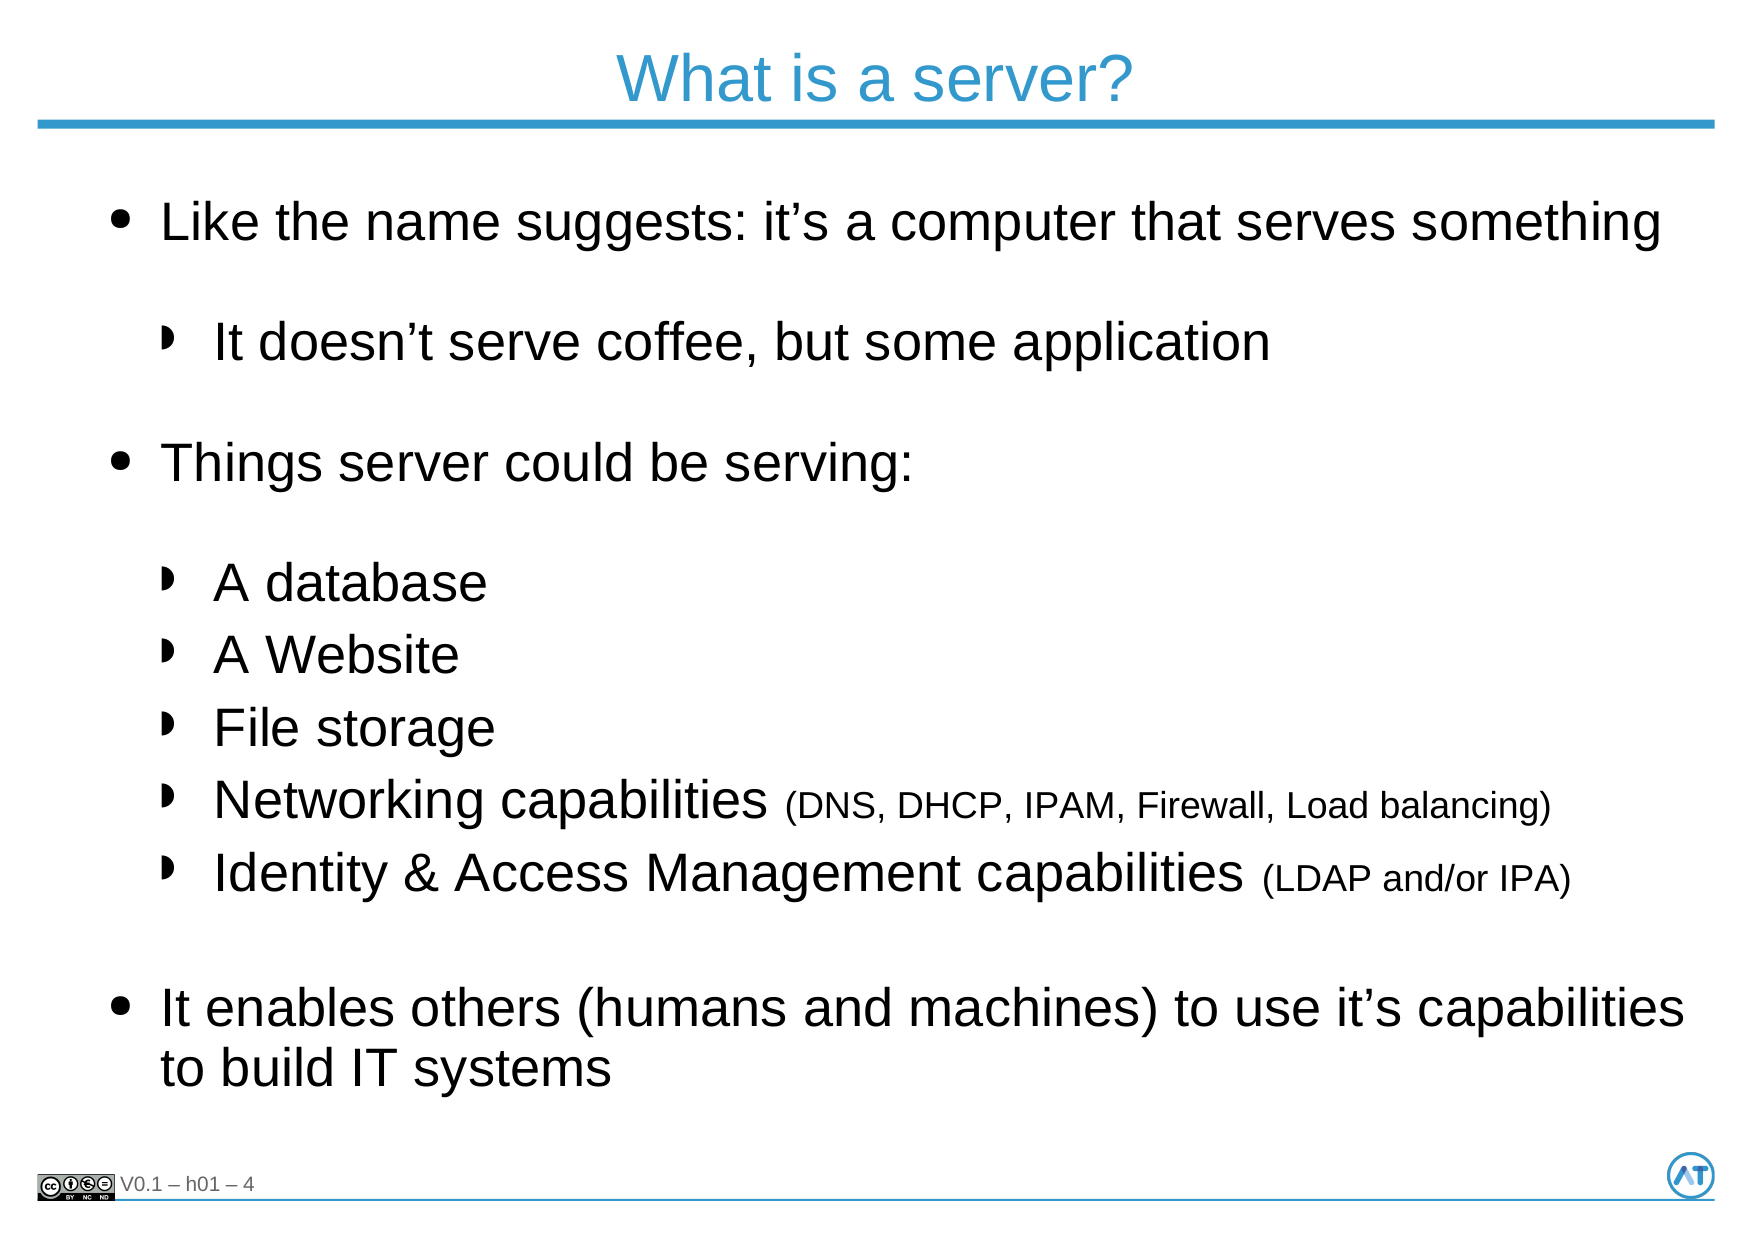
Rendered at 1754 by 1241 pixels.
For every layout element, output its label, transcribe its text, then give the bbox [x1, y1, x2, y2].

text_box Like the name suggests: it’s a computer that serves something It doesn’t serve coffee, but some application Things server could be serving: A database A Website File storage Networking capabilities (DNS, DHCP, IPAM, Firewall, Load balancing) Identity & Access Management capabilities (LDAP and/or IPA) It enables others (humans and machines) to use it’s capabilities to build IT systems [90, 191, 1715, 1126]
title What is a server? [37, 37, 1715, 120]
picture [1667, 1152, 1715, 1199]
picture [37, 1174, 115, 1201]
